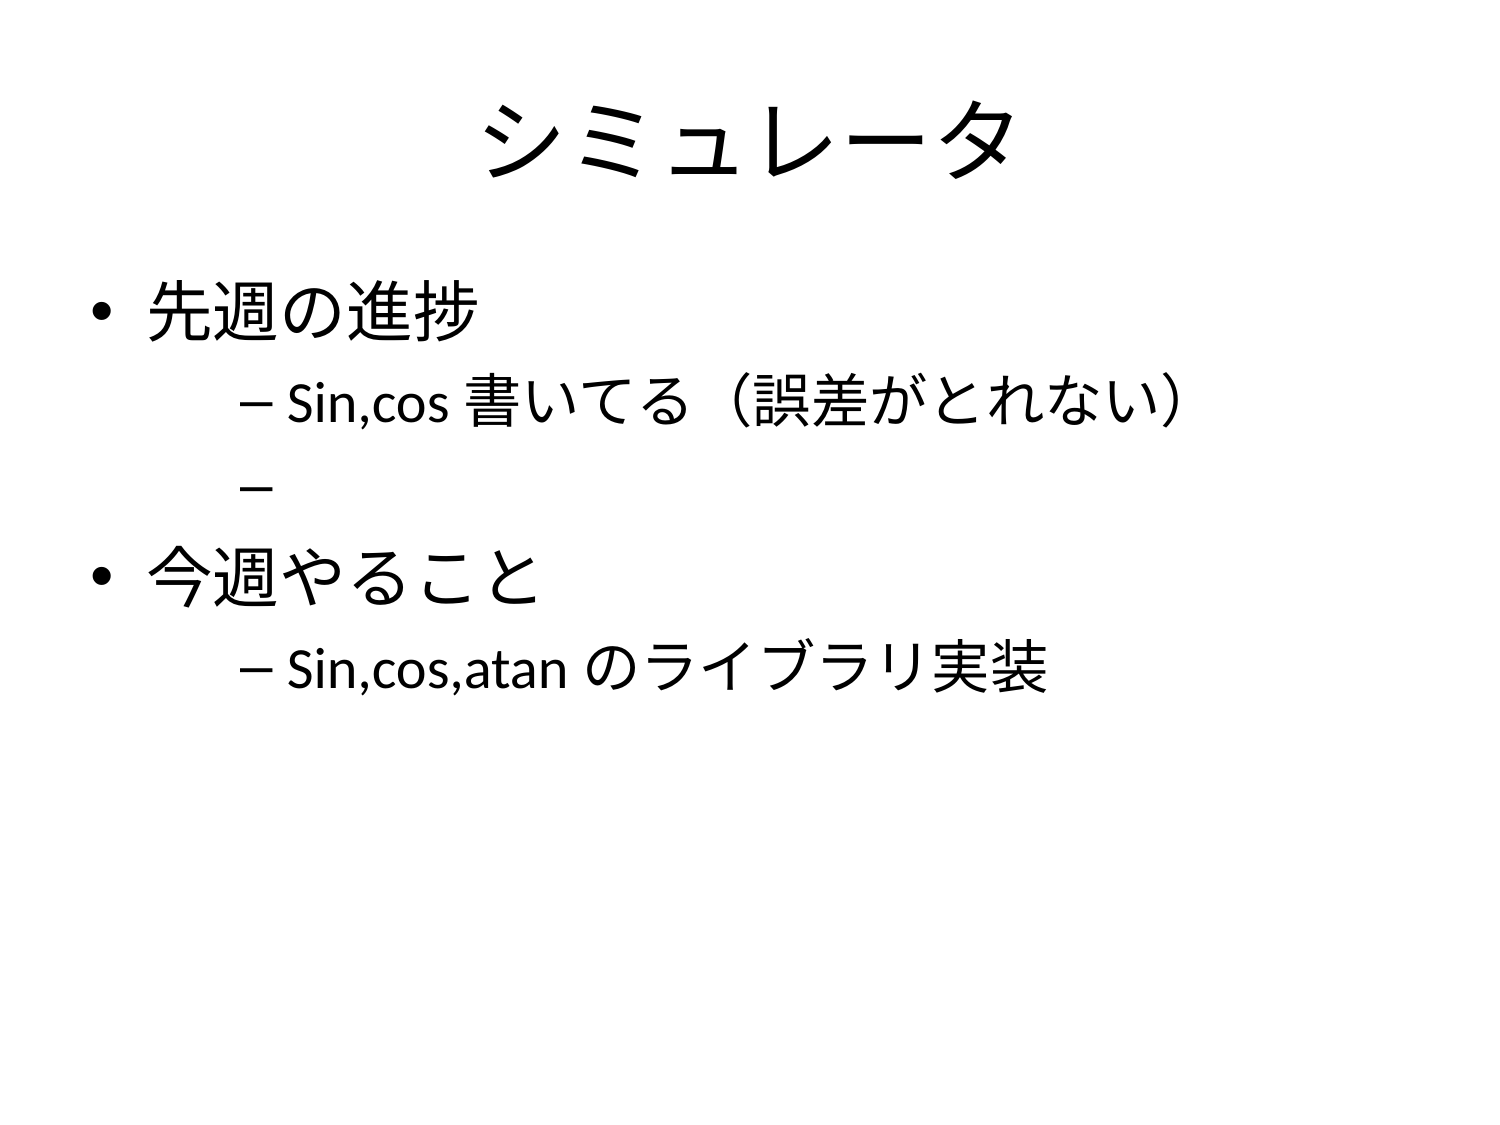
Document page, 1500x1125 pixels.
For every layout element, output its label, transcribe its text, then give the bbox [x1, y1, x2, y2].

list 先週の進捗 Sin,cos書いてる（誤差がとれない） 今週やること Sin,cos,atanのライブラリ実装 [75, 262, 1426, 1005]
title シミュレータ [75, 45, 1426, 233]
